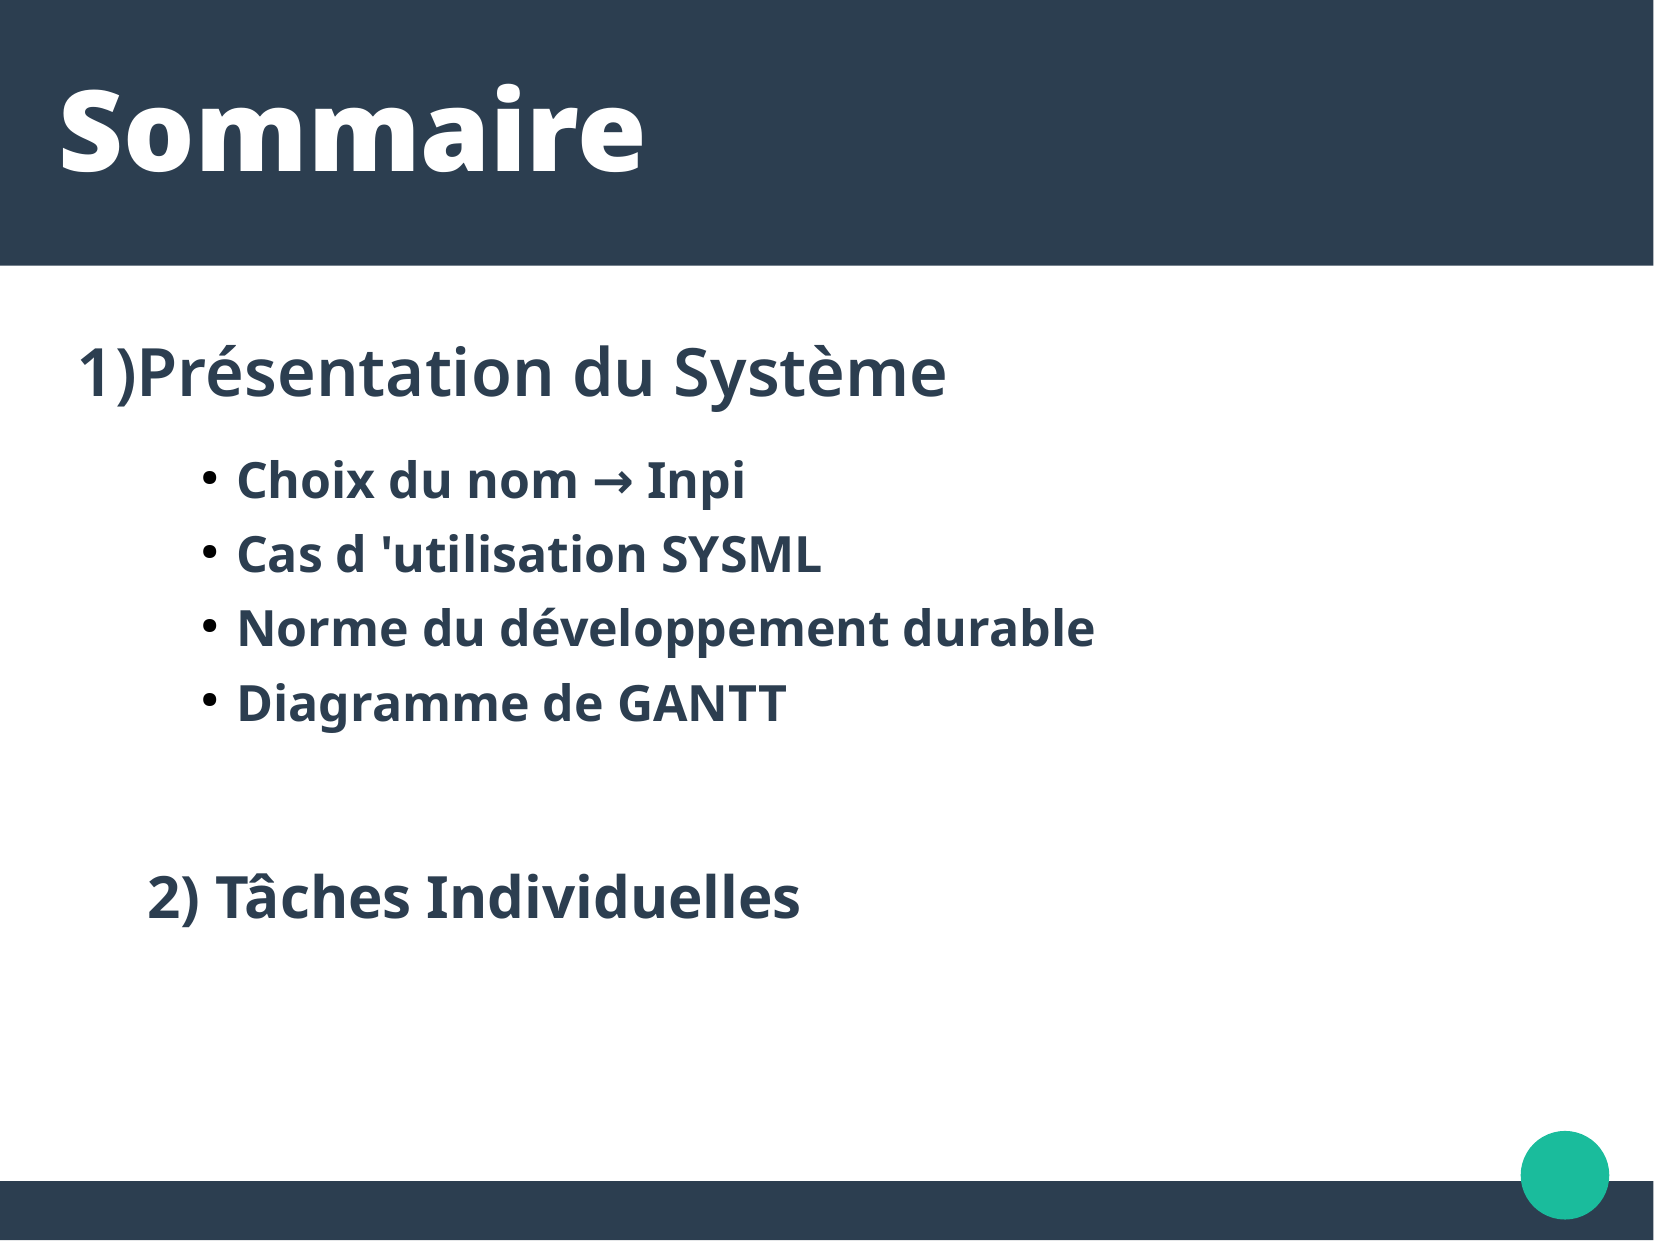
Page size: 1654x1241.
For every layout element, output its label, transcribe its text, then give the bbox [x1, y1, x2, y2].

title Sommaire [59, 49, 1595, 207]
list Présentation du Système Choix du nom → Inpi Cas d 'utilisation SYSML Norme du développement durable Diagramme de GANTT 2) Tâches Individuelles [59, 324, 1595, 1152]
